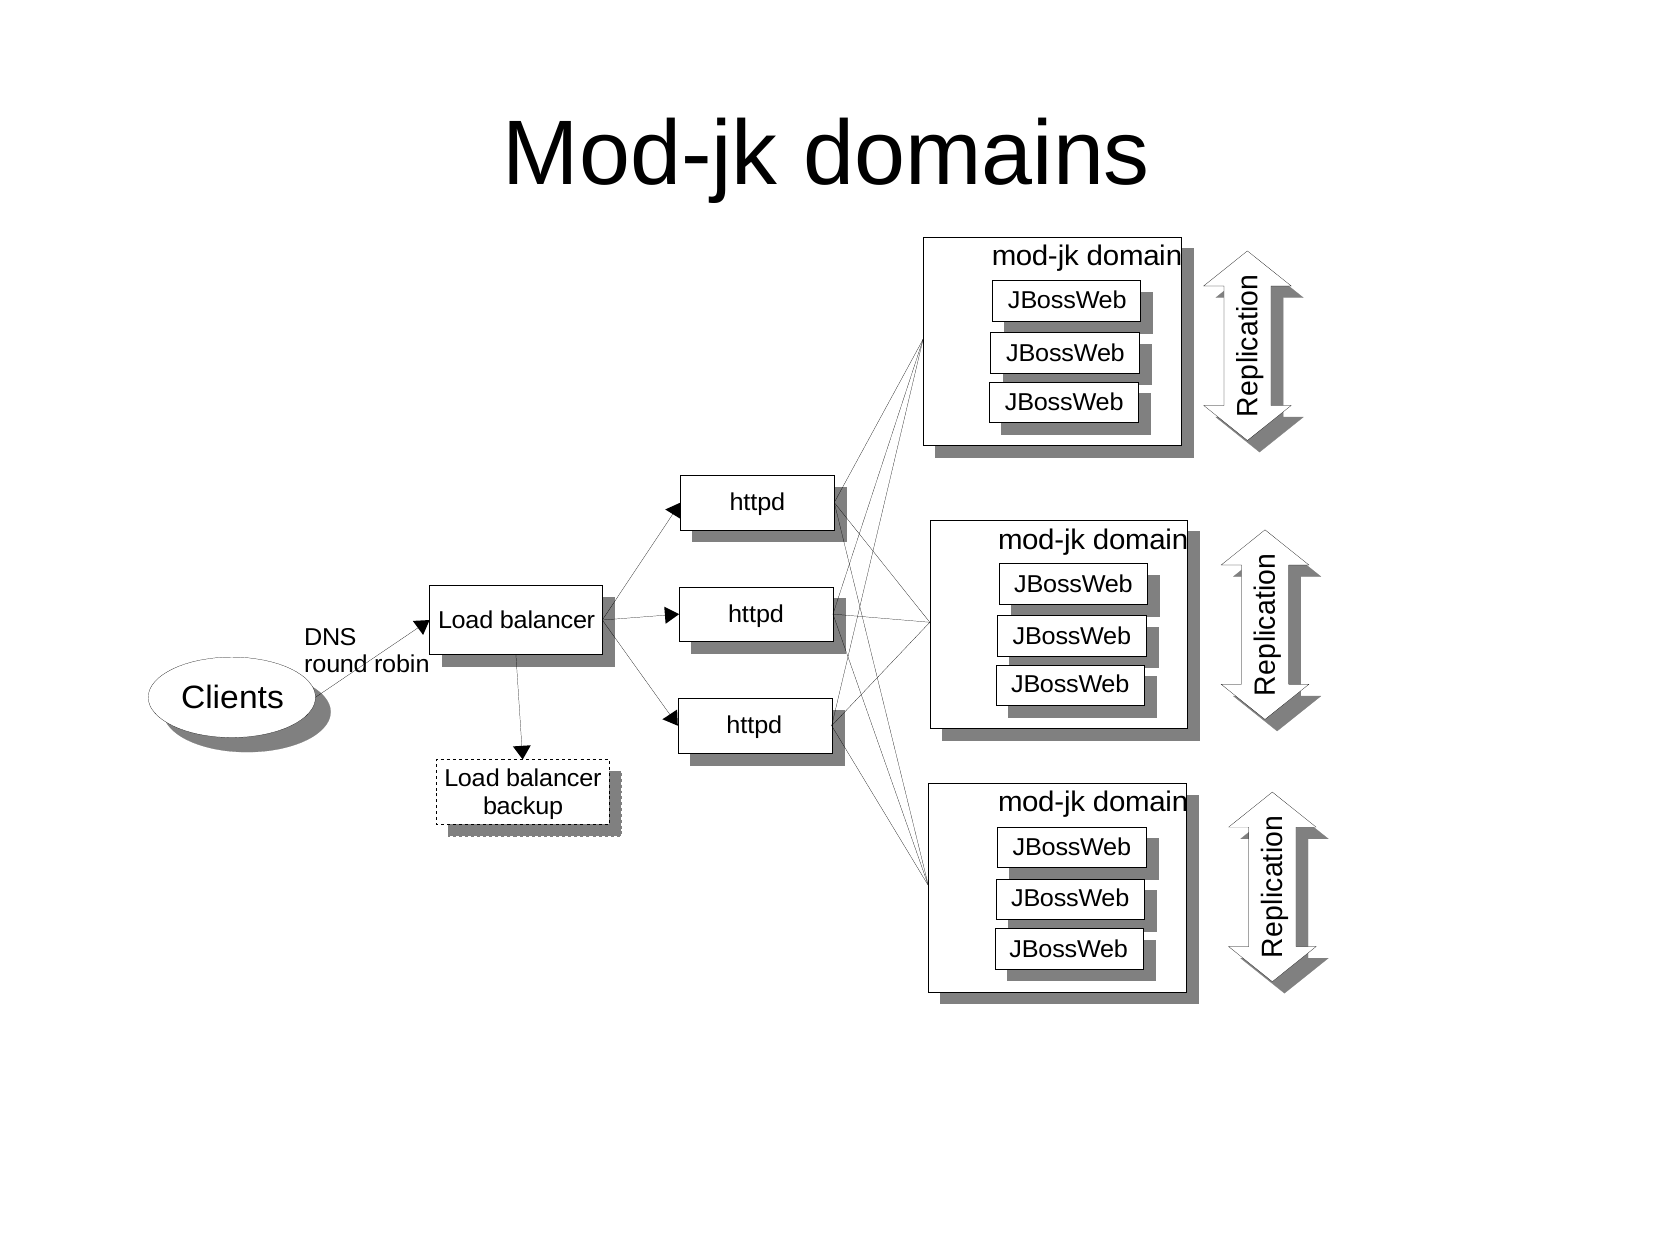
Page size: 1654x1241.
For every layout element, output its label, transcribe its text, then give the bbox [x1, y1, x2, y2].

title Mod-jk domains [82, 49, 1571, 257]
chart [37, 219, 1540, 1088]
